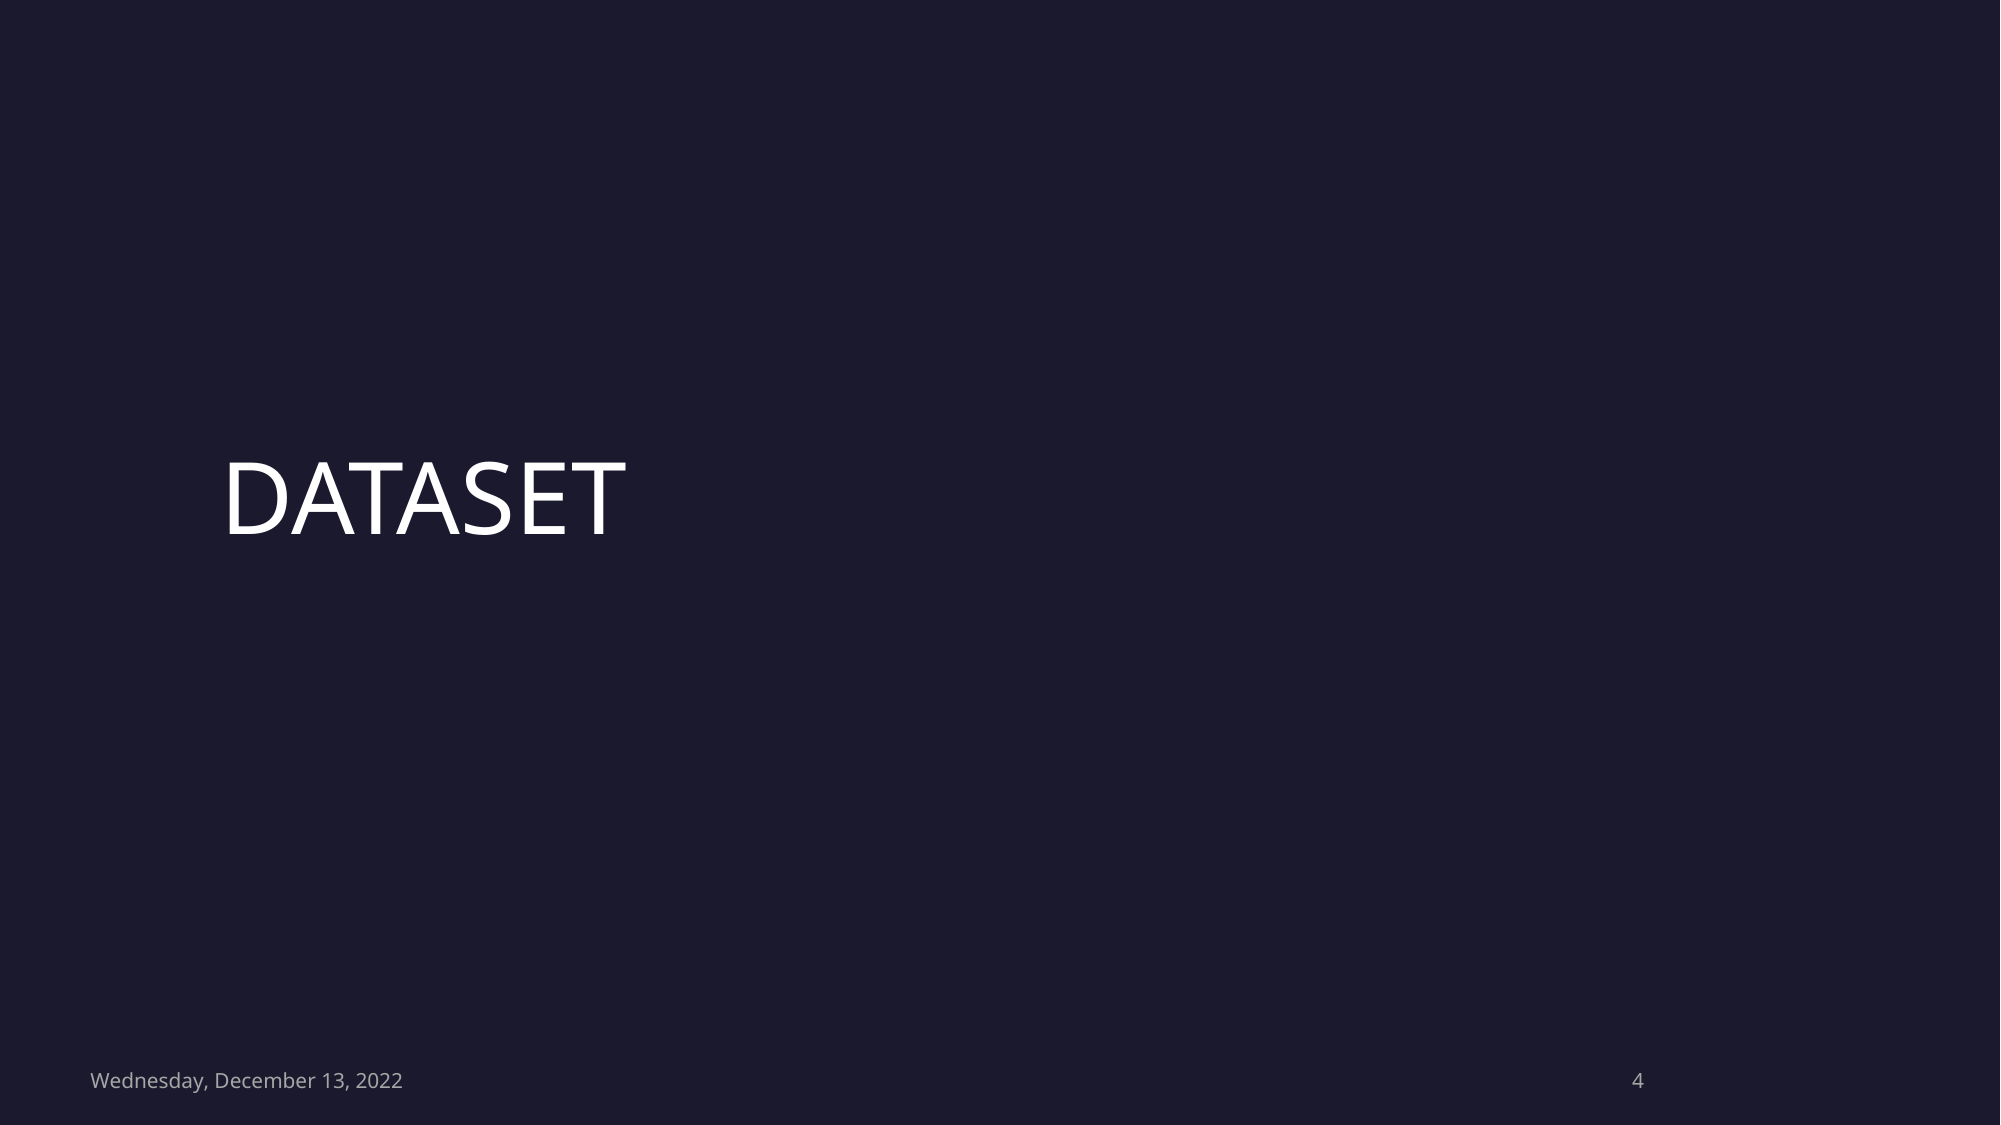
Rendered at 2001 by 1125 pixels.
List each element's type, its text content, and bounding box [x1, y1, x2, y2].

text_box DATASET [205, 440, 1795, 685]
text_box Wednesday, December 13, 2022 [90, 1067, 522, 1093]
text_box 4 [1632, 1067, 1910, 1093]
